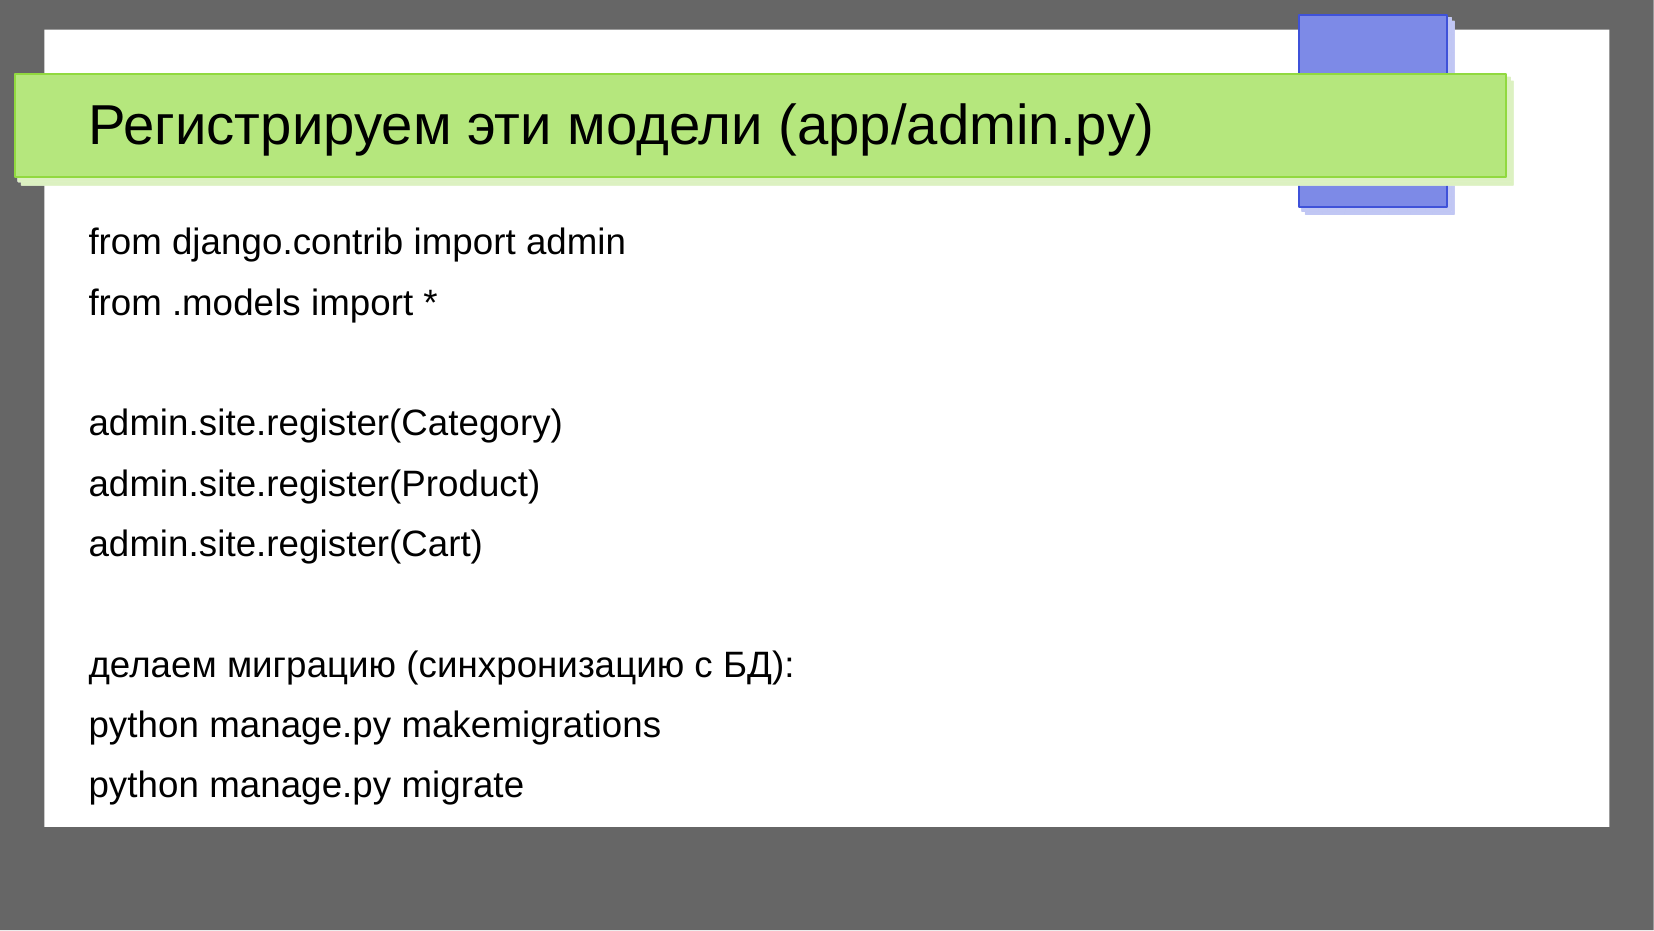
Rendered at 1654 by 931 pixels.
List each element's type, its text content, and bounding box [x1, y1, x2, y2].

list from django.contrib import admin from .models import * admin.site.register(Category) admin.site.register(Product) admin.site.register(Cart) делаем миграцию (синхронизацию с БД): python manage.py makemigrations python manage.py migrate [88, 221, 1565, 813]
title Регистрируем эти модели (app/admin.py) [88, 73, 1506, 178]
